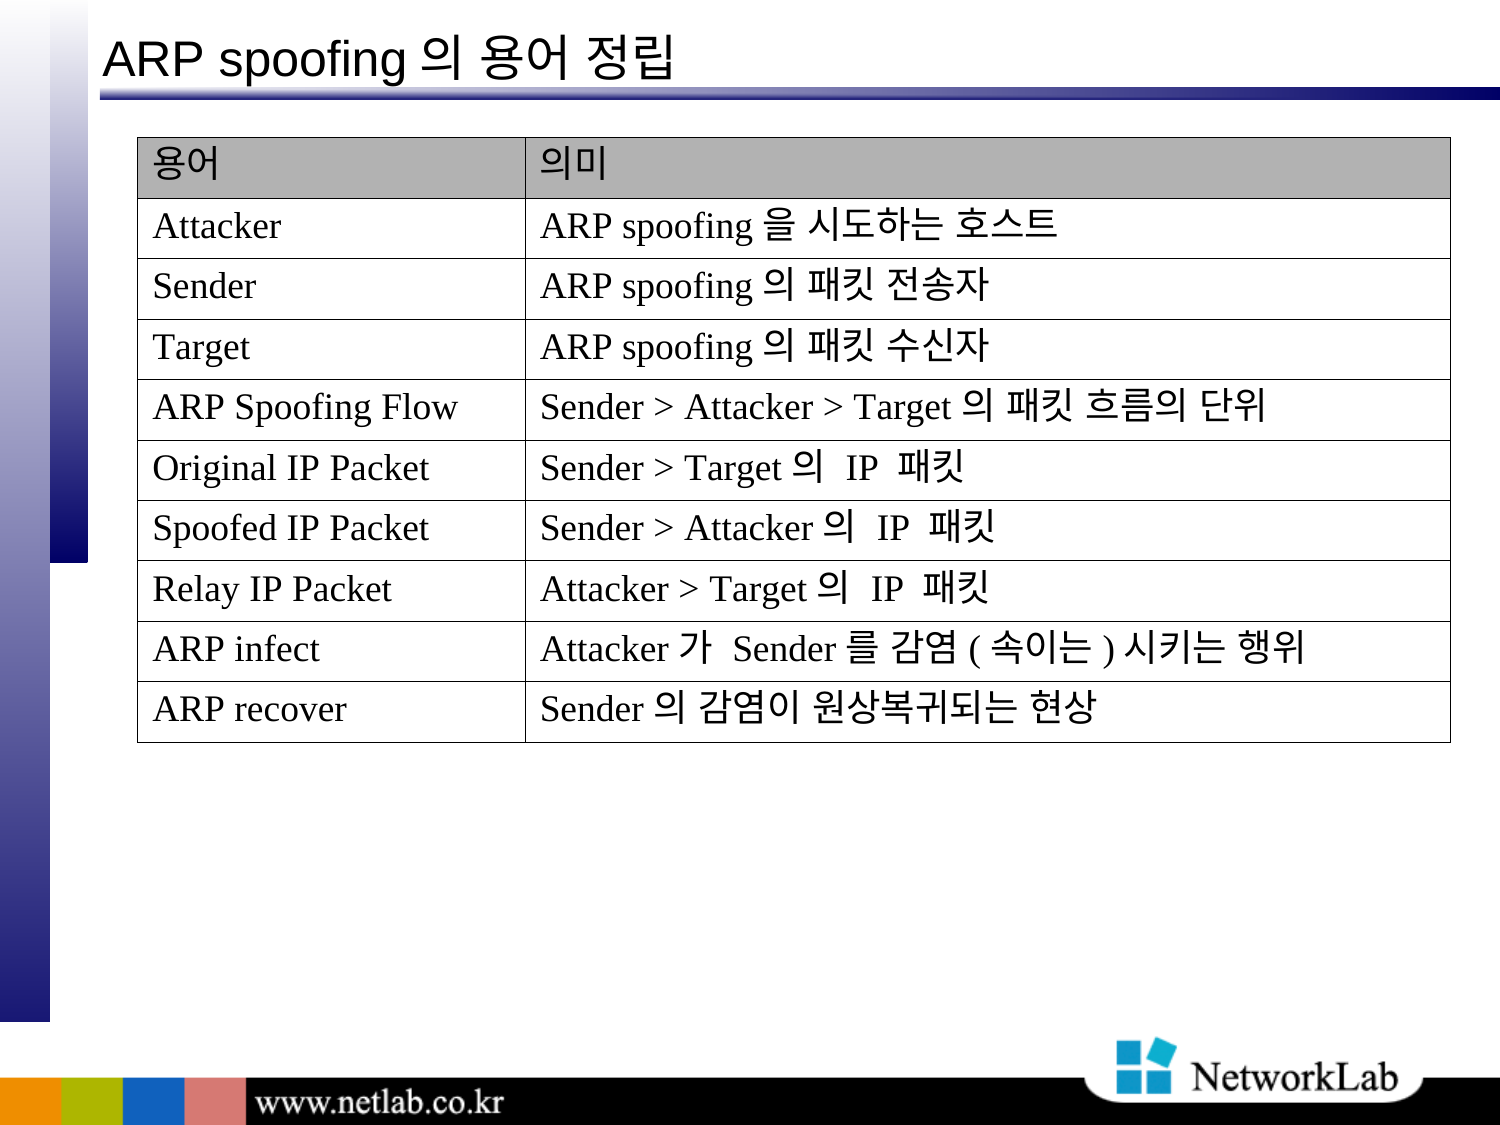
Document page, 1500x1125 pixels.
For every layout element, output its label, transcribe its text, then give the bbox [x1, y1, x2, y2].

table_cell Sender > Attacker > Target의 패킷 흐름의 단위 [526, 380, 1450, 440]
table_cell ARP infect [138, 622, 525, 681]
table_cell ARP spoofing의 패킷 전송자 [526, 259, 1450, 319]
table_cell ARP Spoofing Flow [138, 380, 525, 440]
table_cell Sender > Attacker의 IP 패킷 [526, 501, 1450, 560]
picture [99, 95, 1500, 100]
table_cell ARP recover [138, 682, 525, 742]
table_cell ARP spoofing의 패킷 수신자 [526, 320, 1450, 379]
table_cell Sender > Target의 IP 패킷 [526, 441, 1450, 500]
table_cell Sender [138, 259, 525, 319]
table_cell Relay IP Packet [138, 561, 525, 621]
table_cell Attacker > Target의 IP 패킷 [526, 561, 1450, 621]
table_cell Sender의 감염이 원상복귀되는 현상 [526, 682, 1450, 742]
table_cell Original IP Packet [138, 441, 525, 500]
picture [0, 1022, 1500, 1125]
table_header 용어 [138, 138, 525, 198]
table_cell Target [138, 320, 525, 379]
text_box ARP spoofing의 용어 정립 [87, 18, 1500, 95]
table_cell Spoofed IP Packet [138, 501, 525, 560]
table_cell Attacker [138, 199, 525, 258]
table_cell Attacker가 Sender를 감염(속이는)시키는 행위 [526, 622, 1450, 681]
table_cell ARP spoofing을 시도하는 호스트 [526, 199, 1450, 258]
table_header 의미 [526, 138, 1450, 198]
